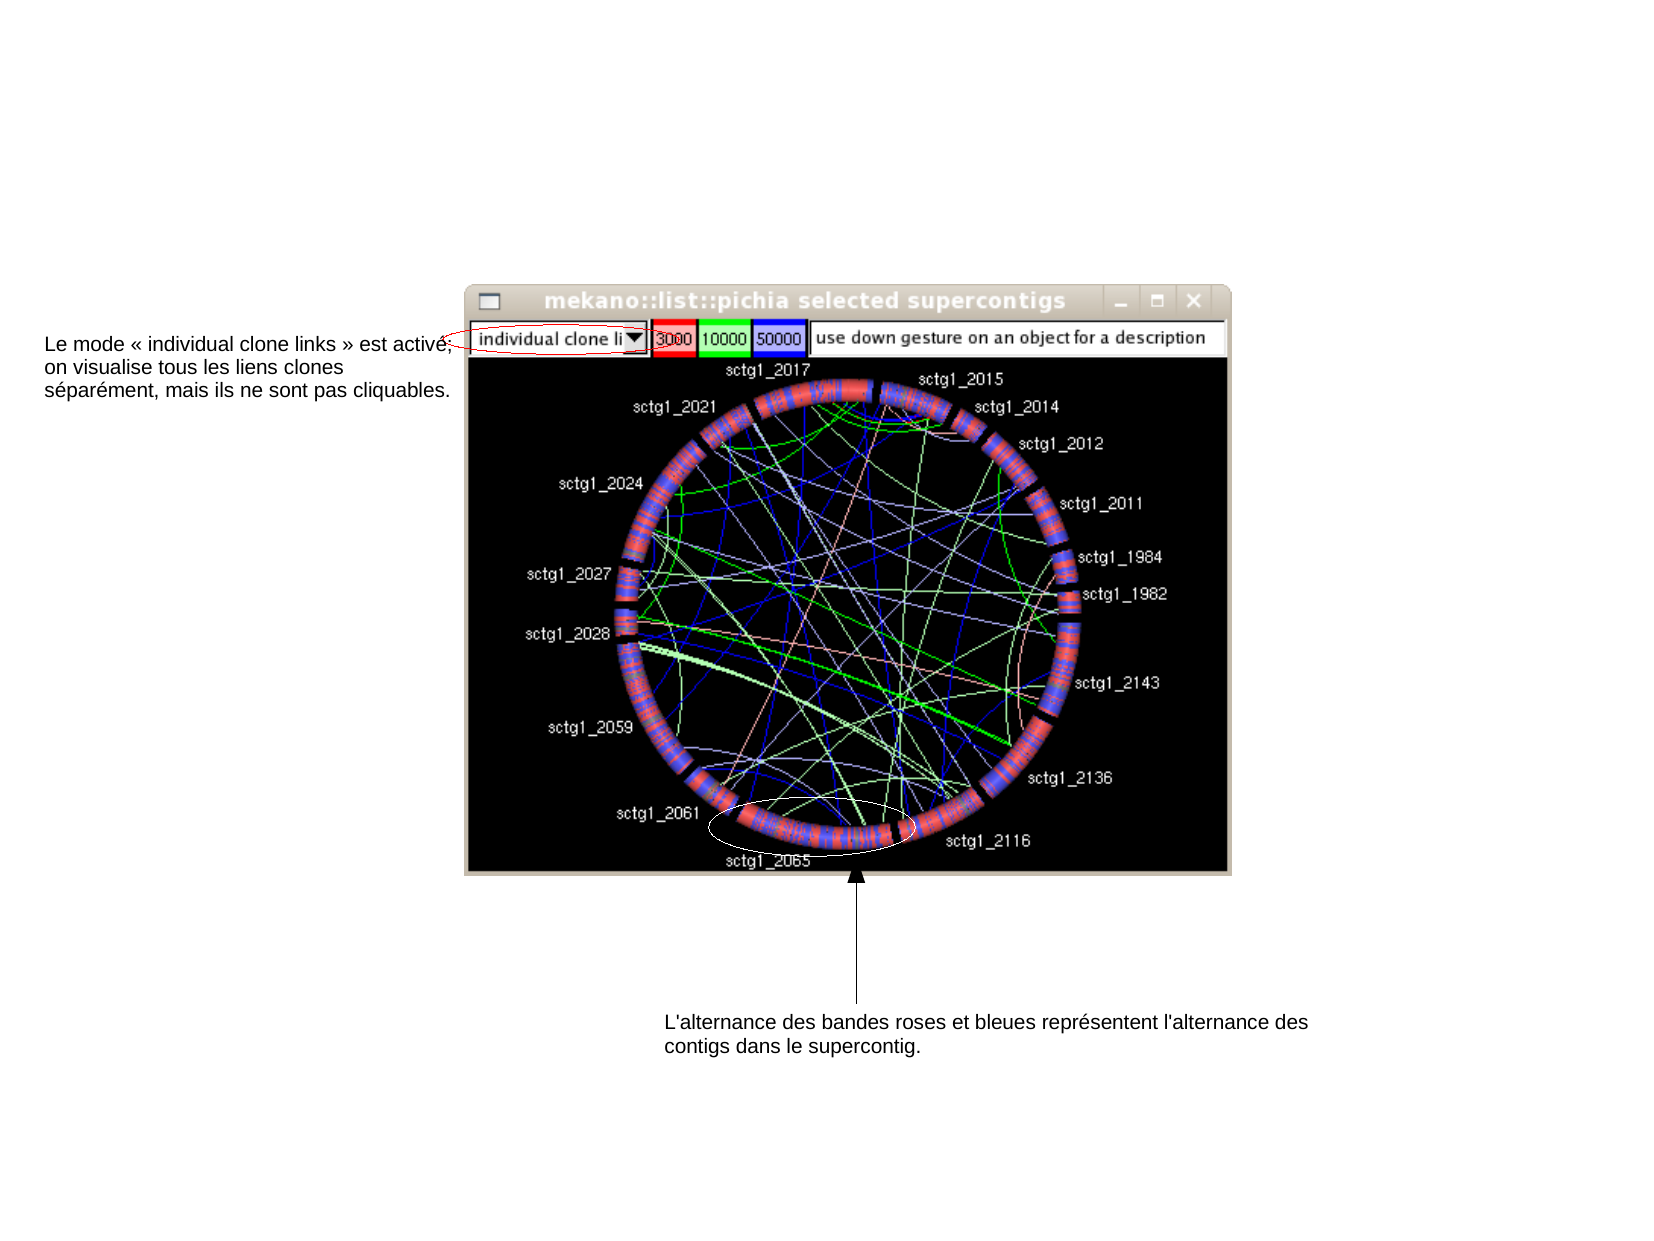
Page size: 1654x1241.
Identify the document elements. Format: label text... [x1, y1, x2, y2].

picture [464, 284, 1232, 876]
text_box L'alternance des bandes roses et bleues représentent l'alternance des contigs dans le supercontig. [649, 1003, 1359, 1066]
text_box Le mode « individual clone links » est activé; on visualise tous les liens clones séparément, mais ils ne sont pas cliquables. [29, 324, 471, 433]
